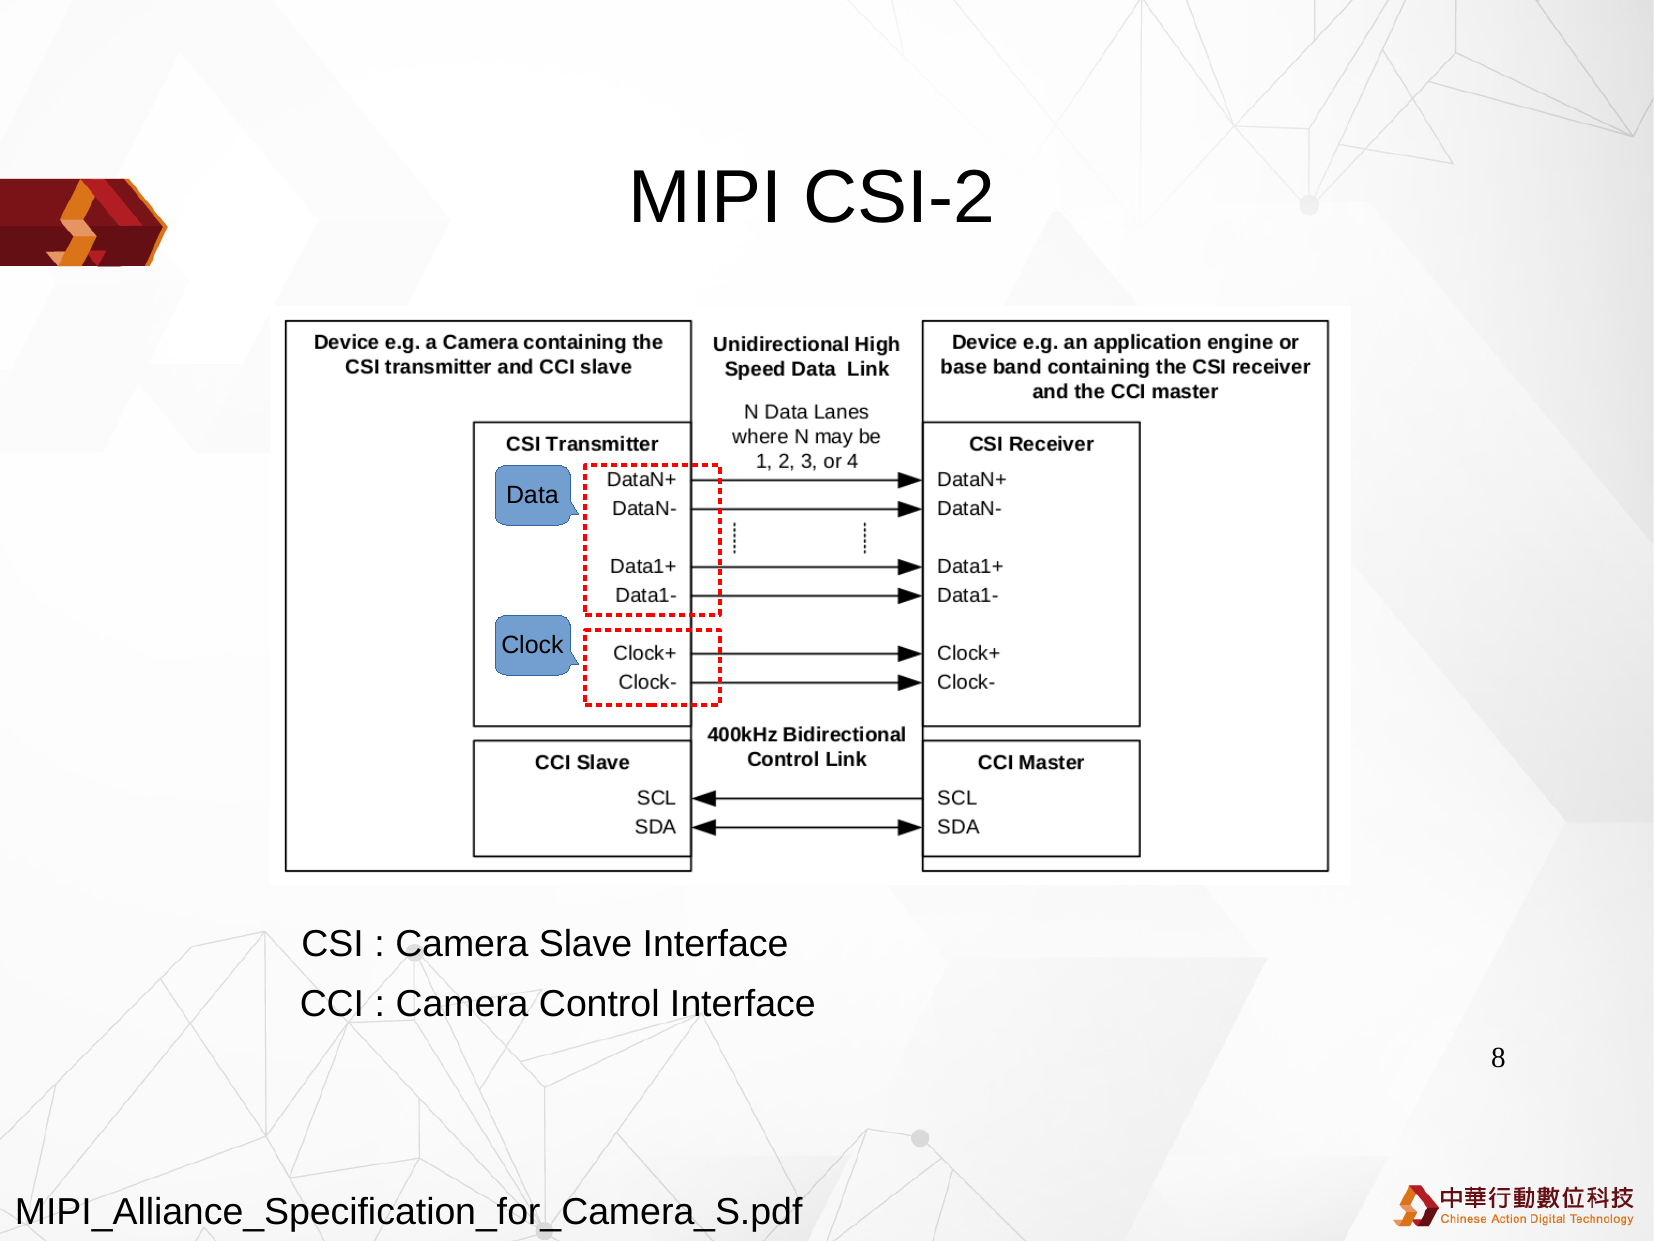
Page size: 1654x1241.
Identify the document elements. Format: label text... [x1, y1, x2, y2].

picture [0, 0, 1654, 1241]
title MIPI CSI-2 [118, 112, 1506, 281]
text_box CCI : Camera Control Interface [285, 975, 1325, 1033]
text_box Data [495, 465, 579, 526]
text_box CSI : Camera Slave Interface [286, 915, 1326, 972]
text_box Clock [495, 615, 579, 676]
text_box MIPI_Alliance_Specification_for_Camera_S.pdf [0, 1183, 818, 1241]
